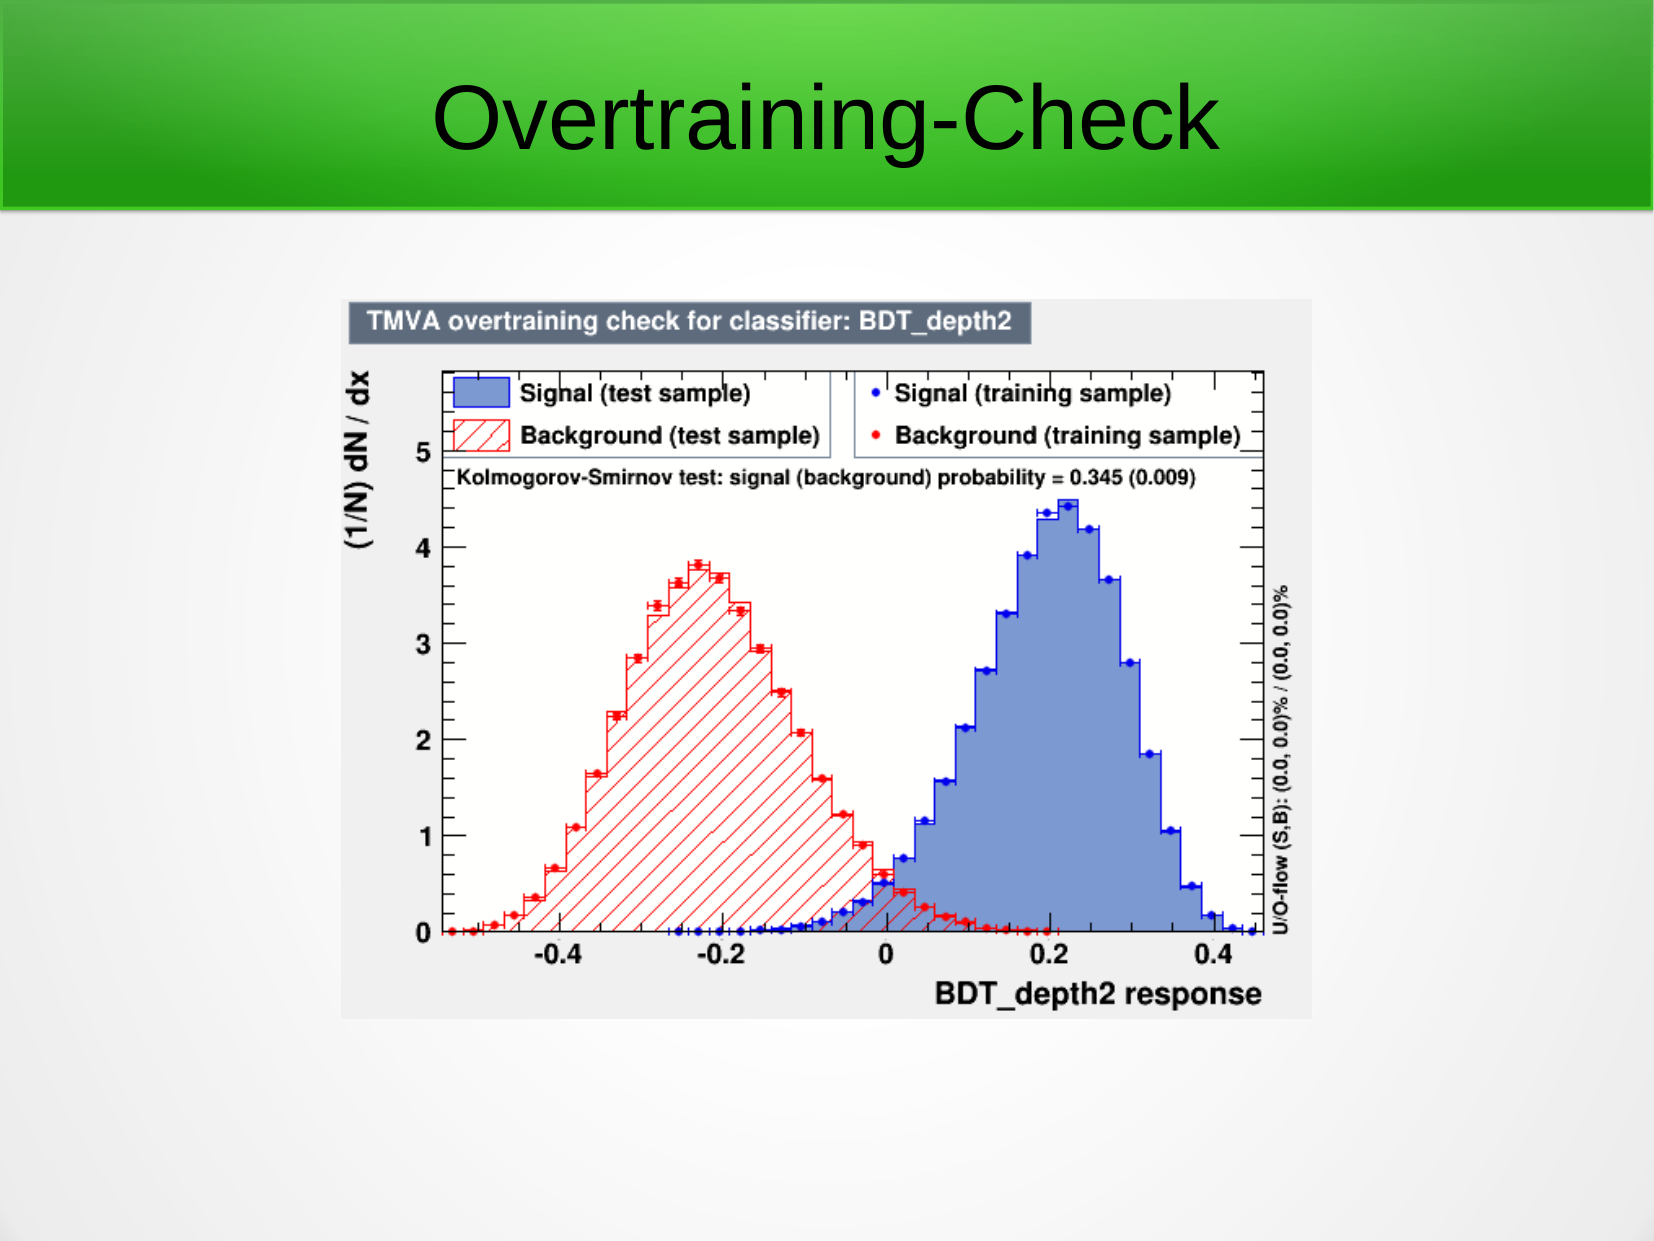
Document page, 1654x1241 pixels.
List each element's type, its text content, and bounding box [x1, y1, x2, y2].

title Overtraining-Check [82, 47, 1571, 189]
picture [341, 299, 1312, 1019]
